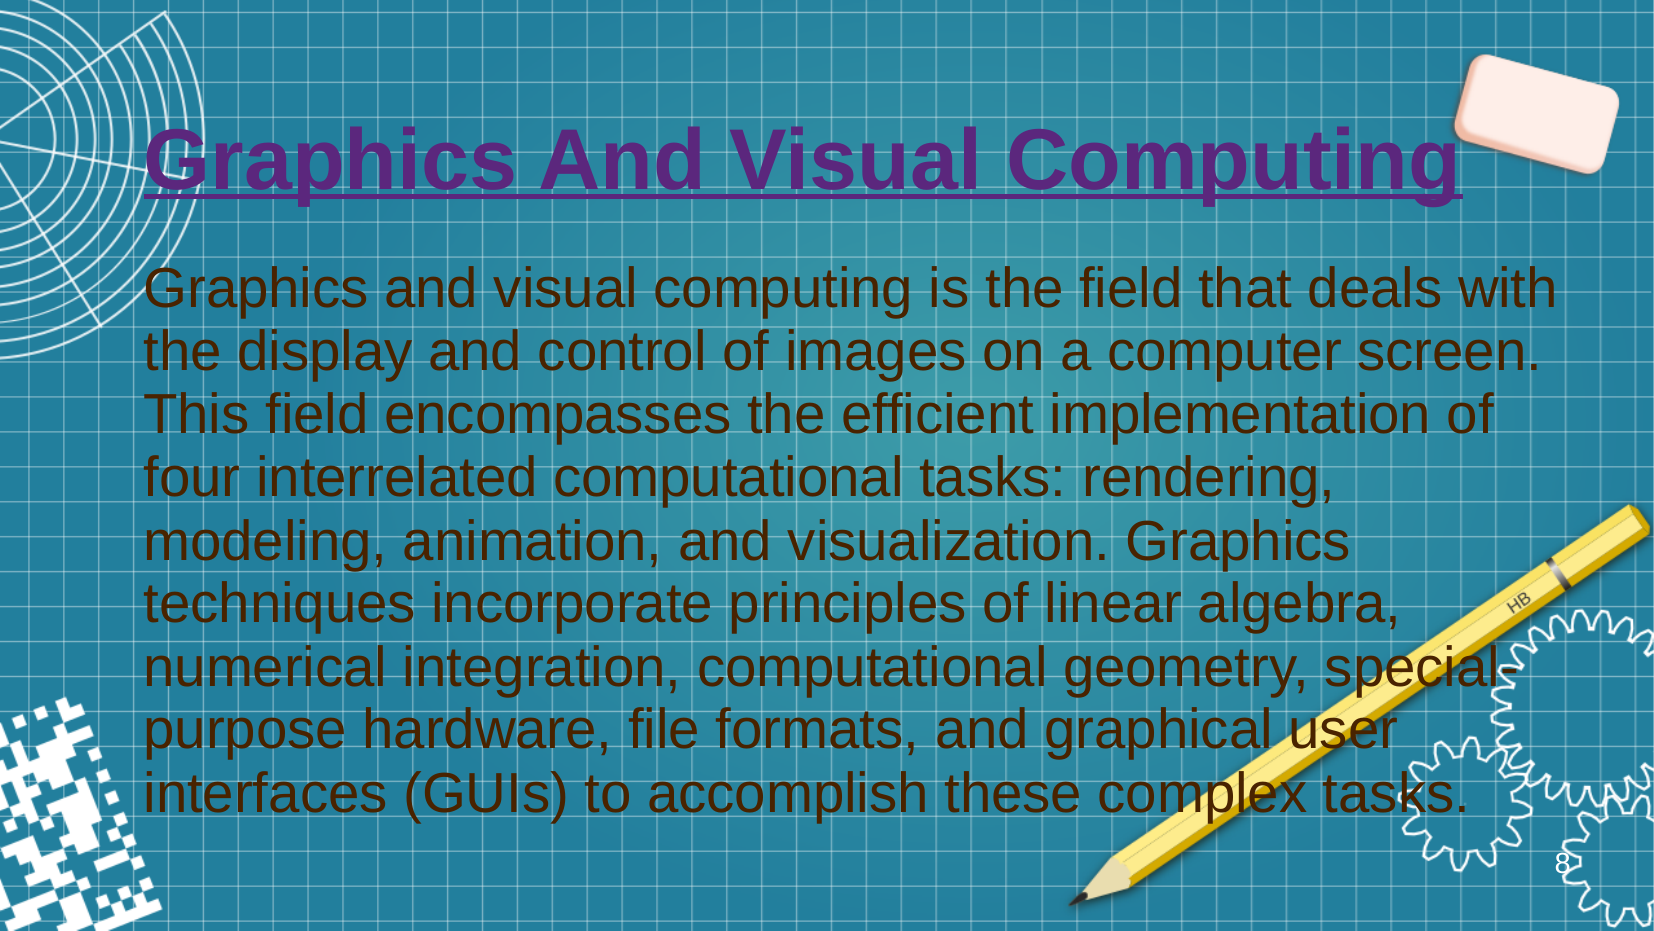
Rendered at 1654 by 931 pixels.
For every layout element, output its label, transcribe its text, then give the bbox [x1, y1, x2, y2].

list Graphics and visual computing is the field that deals with the display and control of images on a computer screen. This field encompasses the efficient implementation of four interrelated computational tasks: rendering, modeling, animation, and visualization. Graphics techniques incorporate principles of linear algebra, numerical integration, computational geometry, special-purpose hardware, file formats, and graphical user interfaces (GUIs) to accomplish these complex tasks. [82, 256, 1571, 886]
title Graphics And Visual Computing [59, 53, 1548, 266]
picture [0, 0, 1654, 931]
